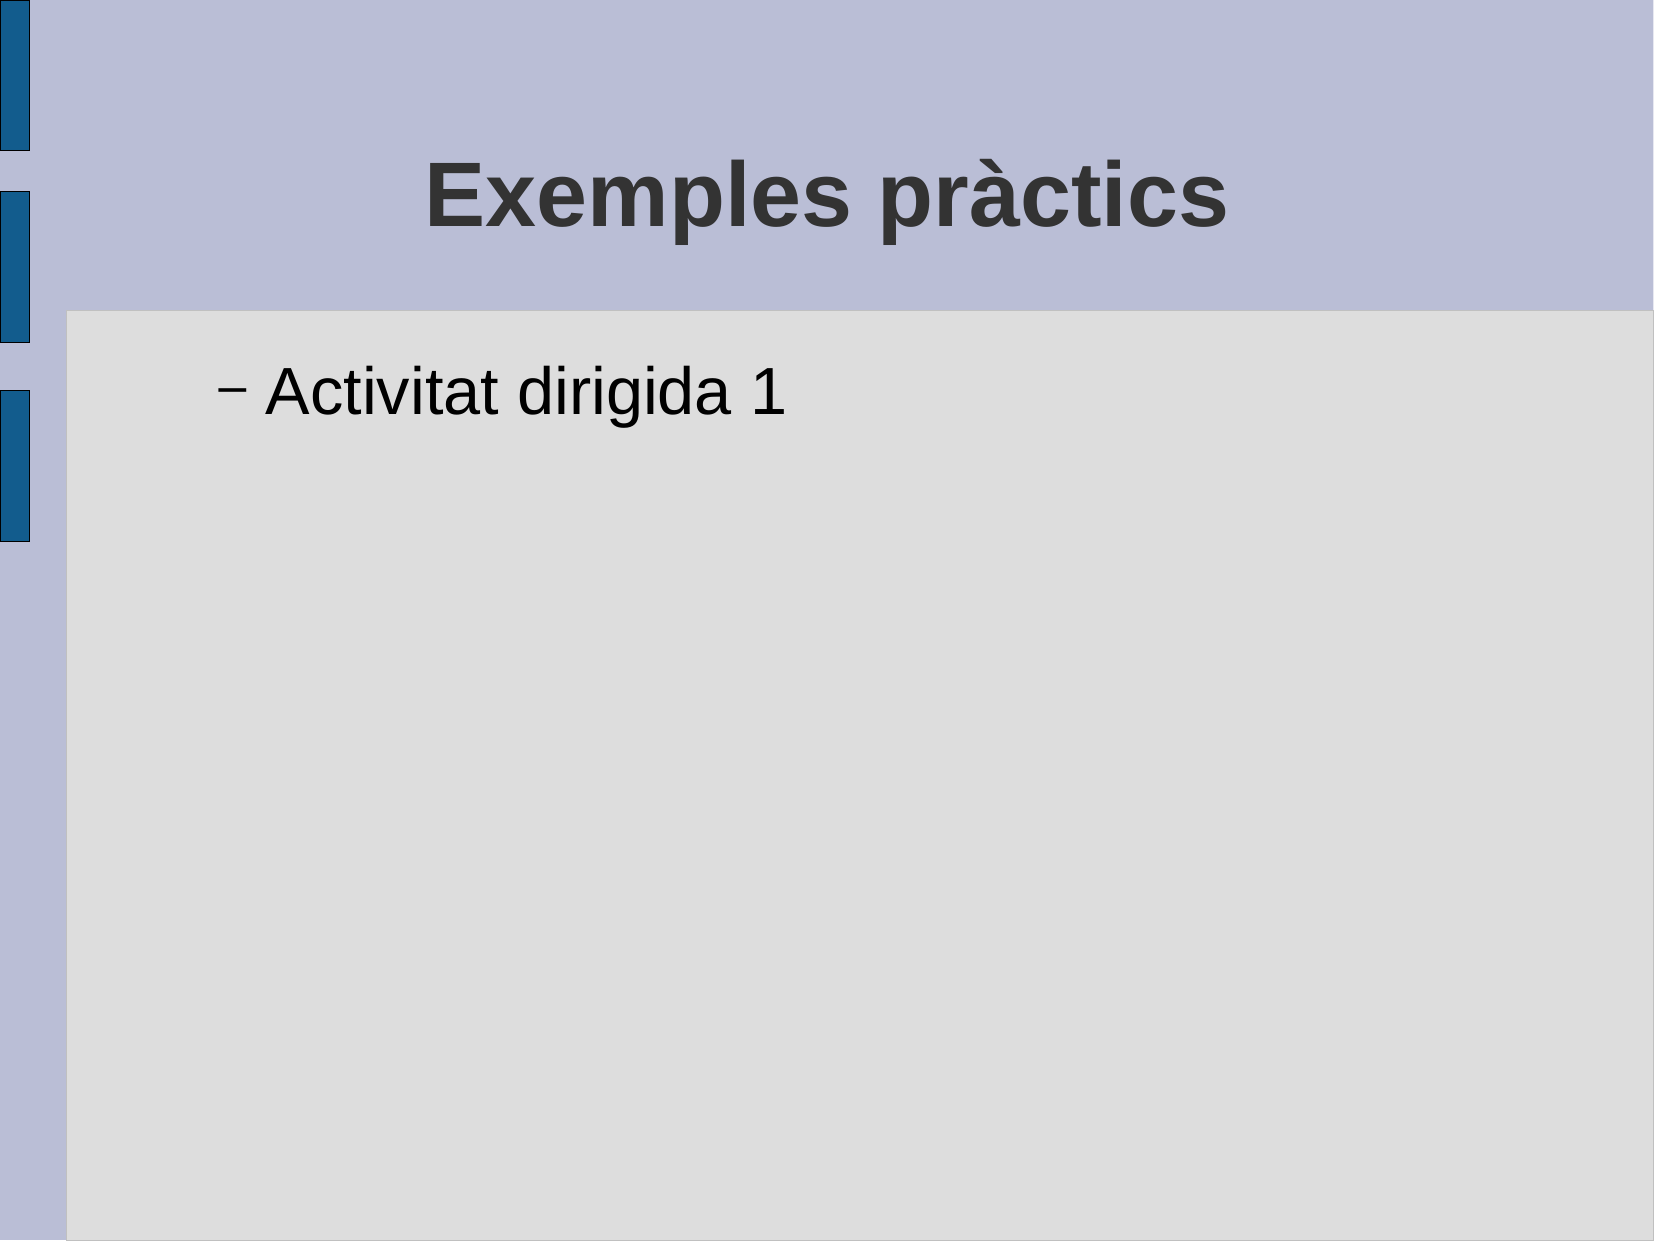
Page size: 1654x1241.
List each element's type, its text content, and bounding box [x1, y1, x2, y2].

title Exemples pràctics [121, 91, 1534, 299]
text_box Activitat dirigida 1 [124, 354, 1565, 504]
